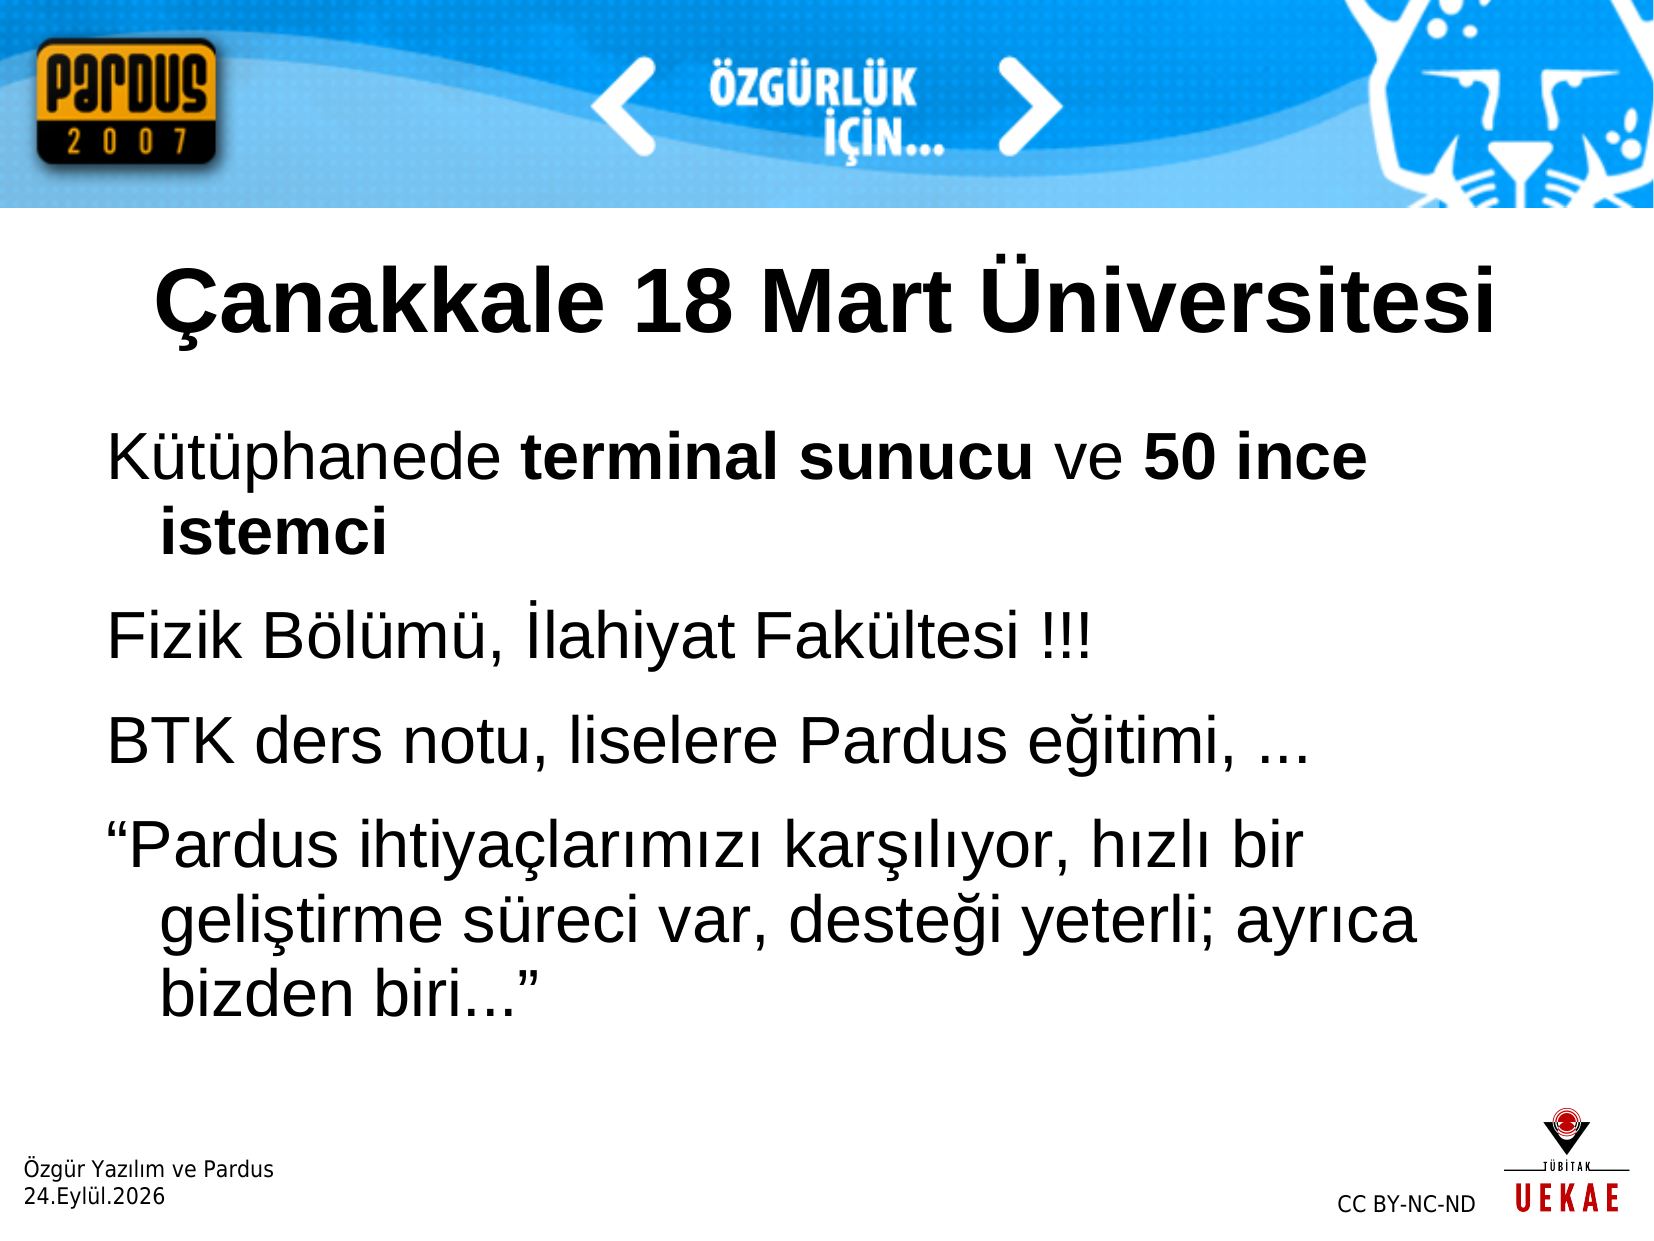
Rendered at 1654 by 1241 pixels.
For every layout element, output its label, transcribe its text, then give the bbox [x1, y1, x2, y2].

list Kütüphanede terminal sunucu ve 50 ince istemci Fizik Bölümü, İlahiyat Fakültesi !!! BTK ders notu, liselere Pardus eğitimi, ... “Pardus ihtiyaçlarımızı karşılıyor, hızlı bir geliştirme süreci var, desteği yeterli; ayrıca bizden biri...” [88, 419, 1571, 1056]
title Çanakkale 18 Mart Üniversitesi [82, 197, 1571, 405]
picture [1500, 1104, 1634, 1215]
picture [0, 0, 1654, 208]
